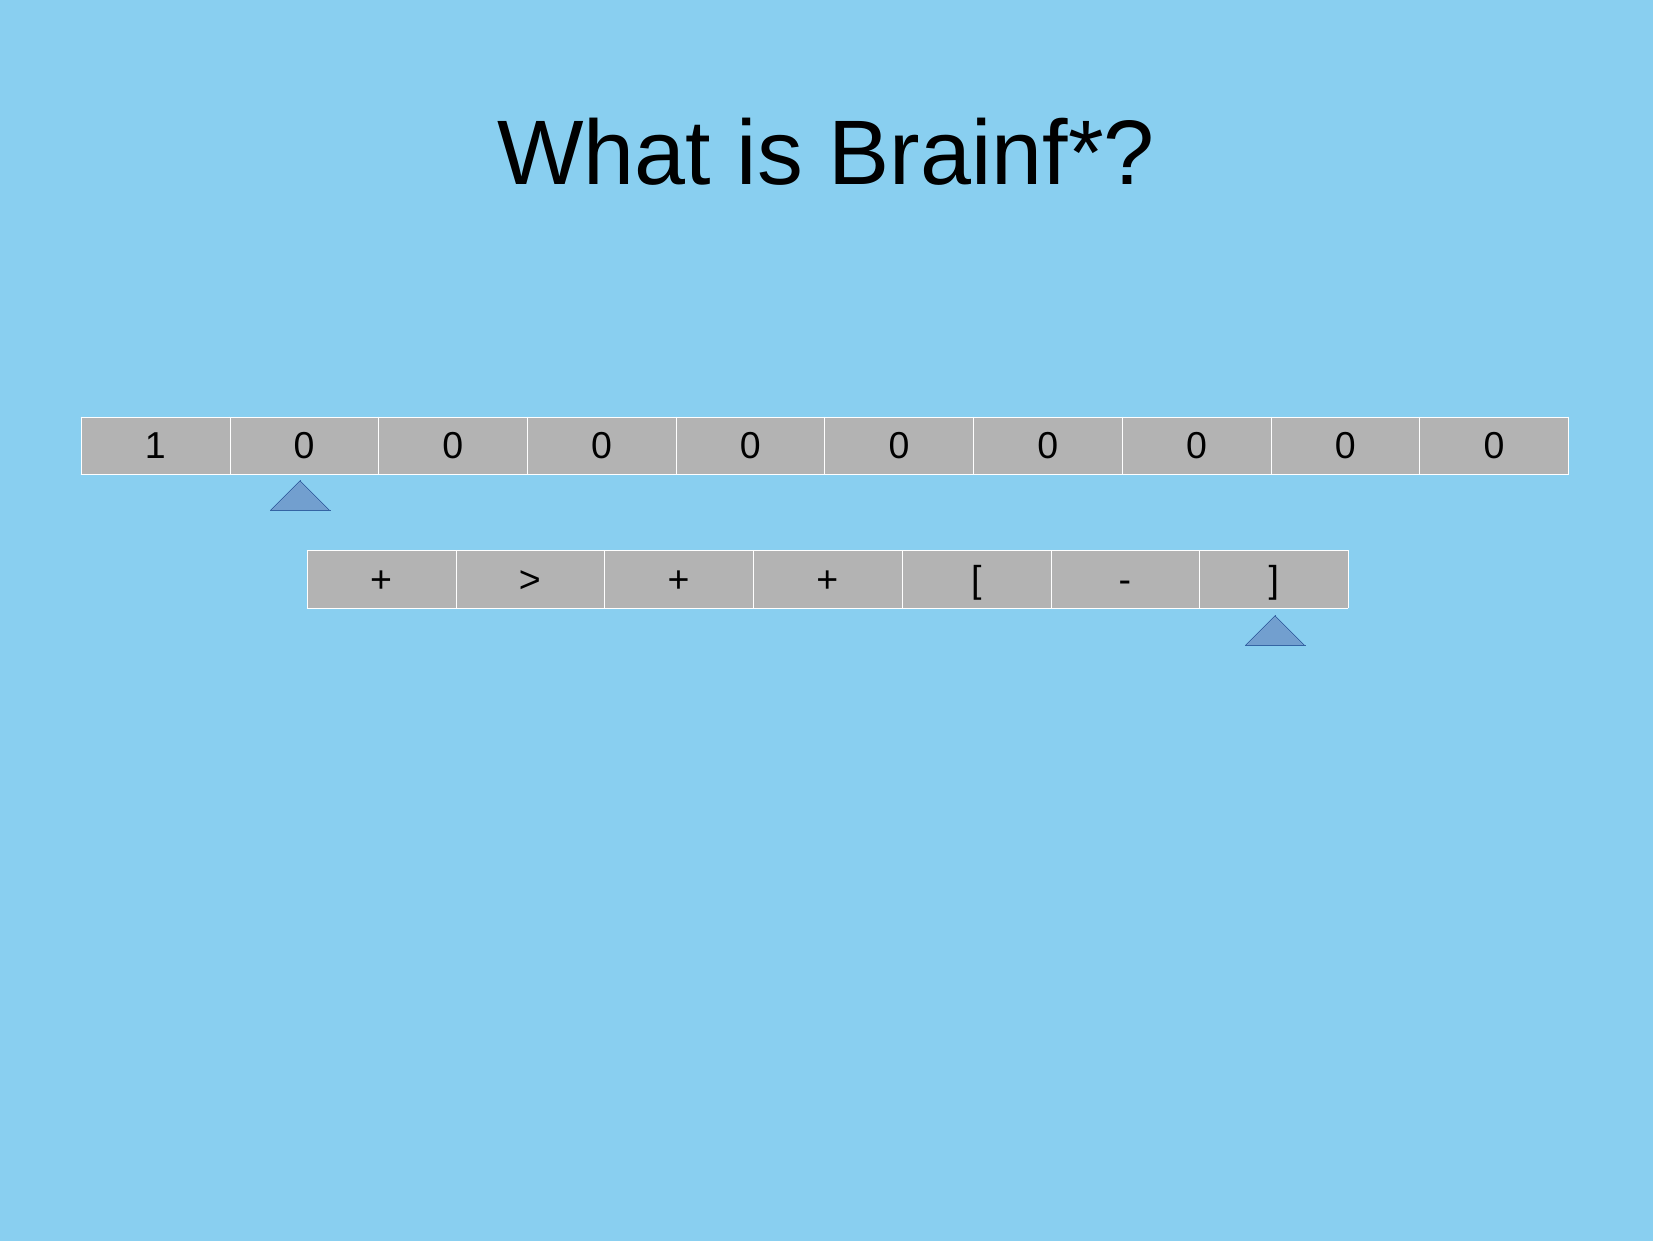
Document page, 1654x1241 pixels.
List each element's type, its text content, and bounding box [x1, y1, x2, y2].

table_header [ [903, 551, 1051, 608]
title What is Brainf*? [82, 49, 1571, 257]
table_header 0 [528, 418, 676, 474]
table_header 0 [1420, 418, 1568, 474]
table_header + [754, 551, 902, 608]
table_header 0 [1123, 418, 1271, 474]
table_header + [308, 551, 456, 608]
text_box [270, 480, 331, 511]
table_header 0 [1272, 418, 1419, 474]
table_header - [1052, 551, 1199, 608]
table_header 0 [825, 418, 973, 474]
table_header > [457, 551, 604, 608]
table_header ] [1200, 551, 1348, 608]
table_header 0 [974, 418, 1122, 474]
table_header 0 [379, 418, 527, 474]
table_header 0 [231, 418, 378, 474]
text_box [1245, 615, 1306, 646]
table_header 0 [677, 418, 824, 474]
table_header 1 [82, 418, 230, 474]
table_header + [605, 551, 753, 608]
